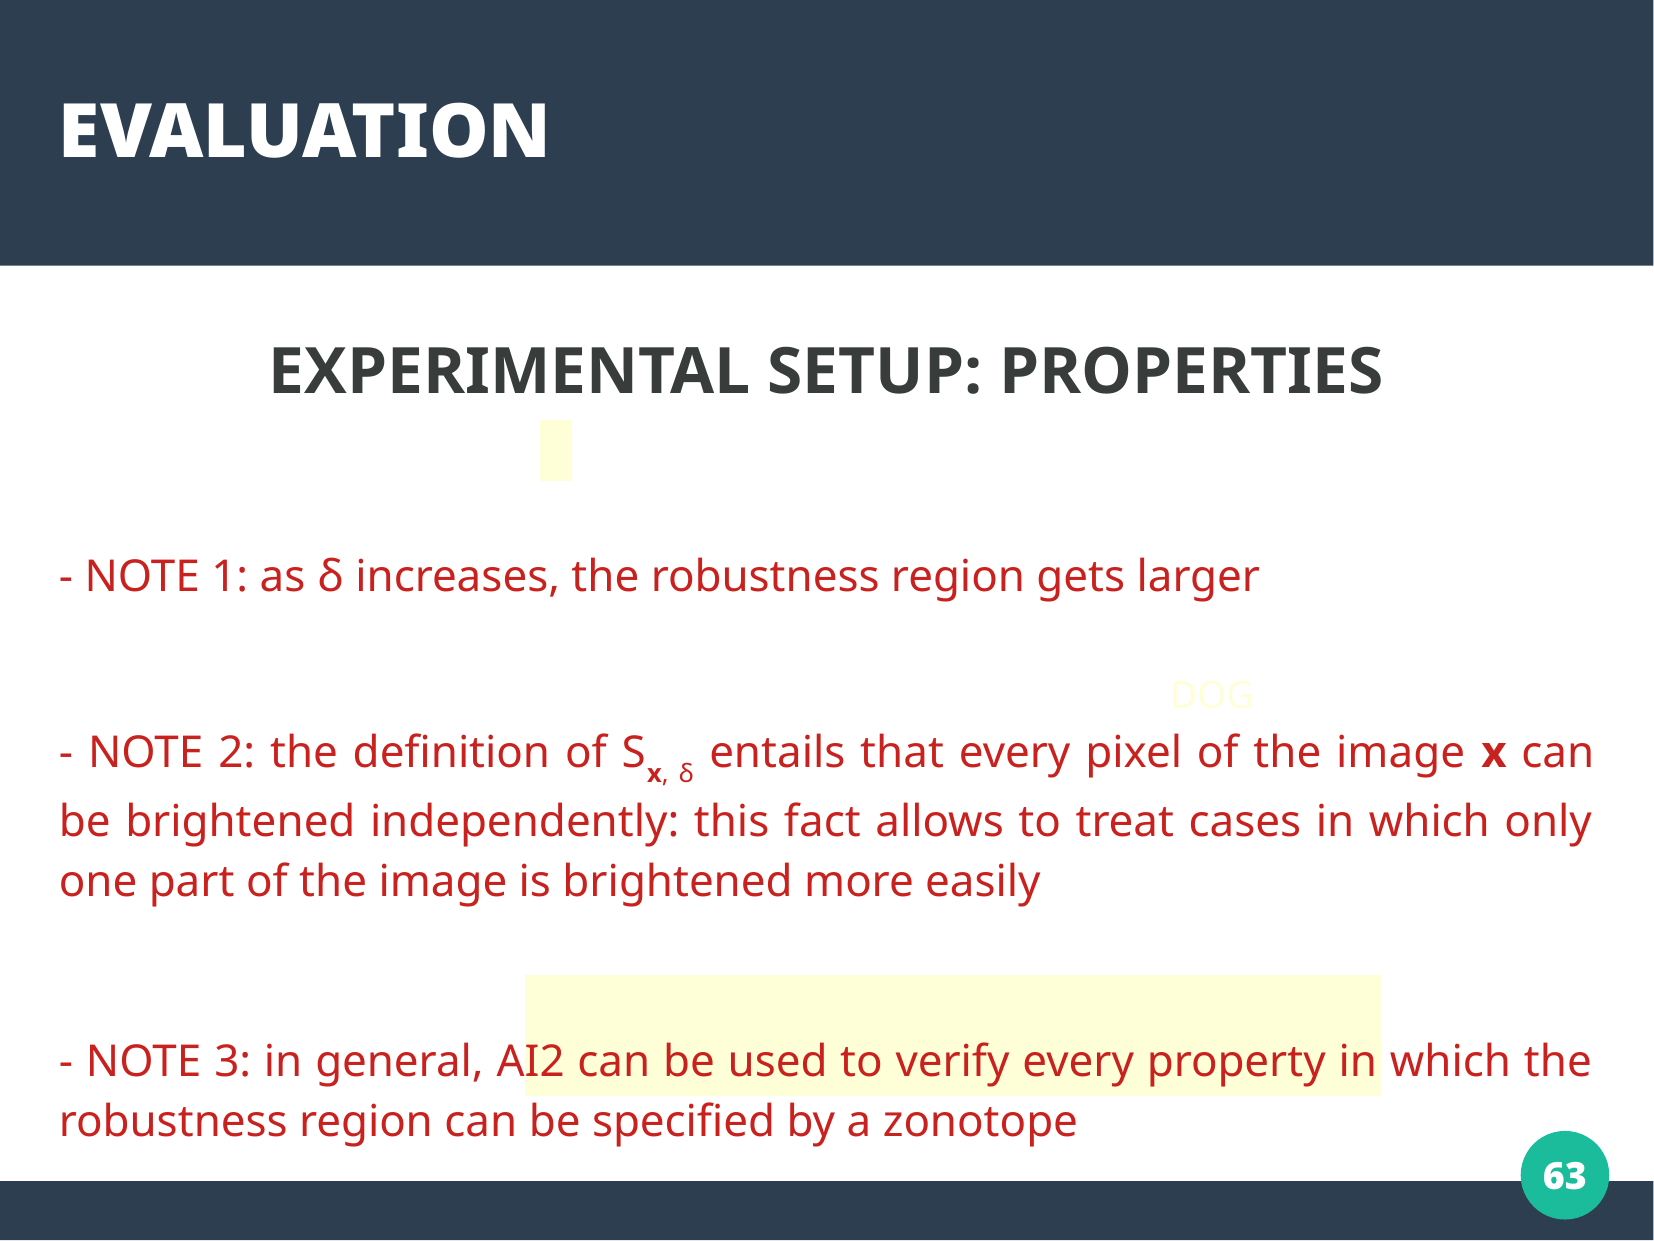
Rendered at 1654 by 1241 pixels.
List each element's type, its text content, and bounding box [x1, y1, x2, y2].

title EVALUATION [59, 49, 1595, 207]
list EXPERIMENTAL SETUP: PROPERTIES - NOTE 1: as δ increases, the robustness region gets larger - NOTE 2: the definition of Sx, δ entails that every pixel of the image x can be brightened independently: this fact allows to treat cases in which only one part of the image is brightened more easily - NOTE 3: in general, AI2 can be used to verify every property in which the robustness region can be specified by a zonotope [59, 324, 1595, 1152]
